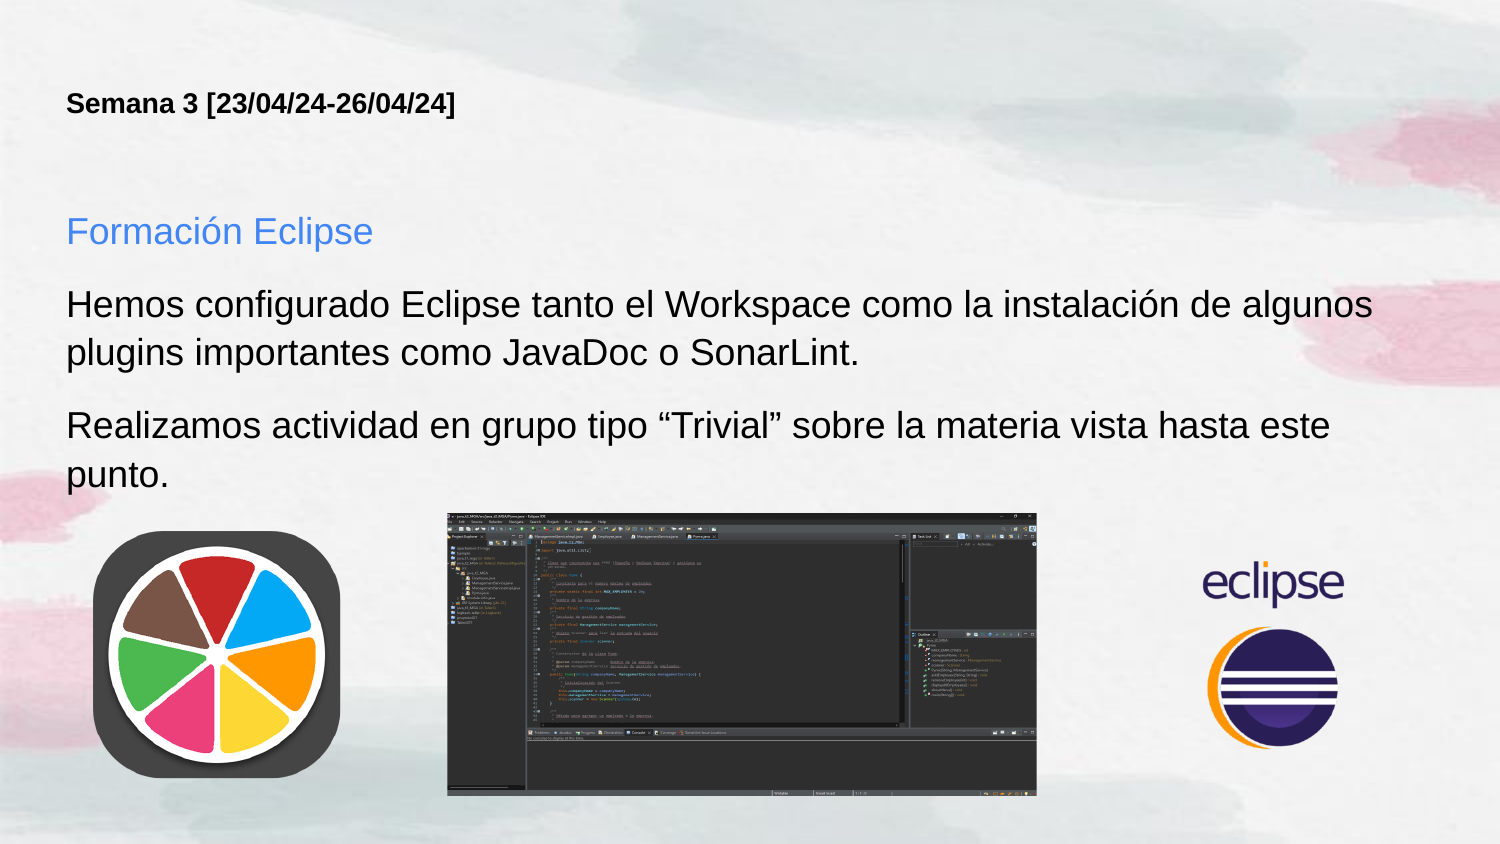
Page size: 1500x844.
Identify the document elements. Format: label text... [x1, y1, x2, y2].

title Semana 3 [23/04/24-26/04/24] [51, 72, 1449, 167]
list Formación Eclipse Hemos configurado Eclipse tanto el Workspace como la instalación de algunos plugins importantes como JavaDoc o SonarLint. Realizamos actividad en grupo tipo “Trivial” sobre la materia vista hasta este punto. [51, 189, 1449, 750]
picture [0, 0, 1500, 844]
